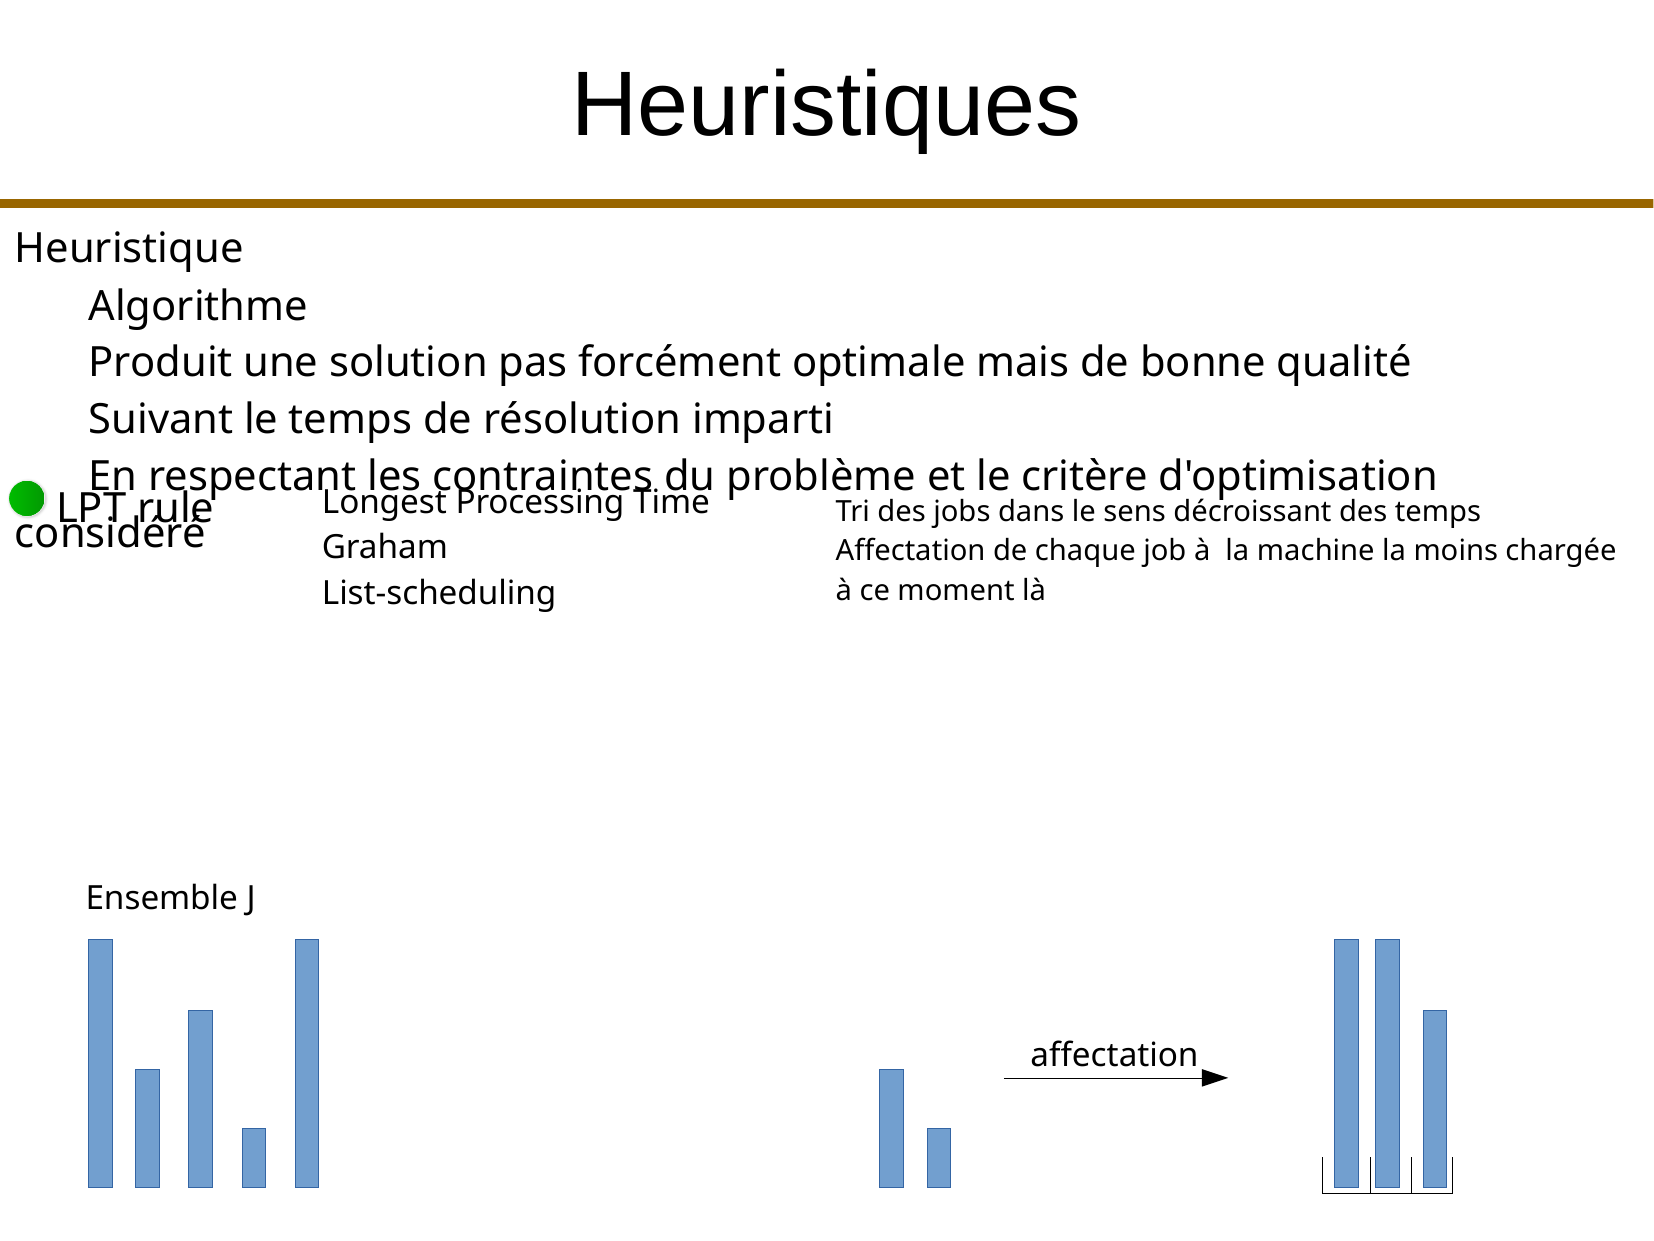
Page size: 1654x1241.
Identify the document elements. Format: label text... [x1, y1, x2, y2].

text_box affectation [1015, 1023, 1217, 1078]
text_box [242, 1128, 266, 1188]
text_box [295, 939, 319, 1188]
title Heuristiques [82, 34, 1571, 174]
text_box Longest Processing Time Graham List-scheduling [307, 470, 810, 603]
text_box Heuristique Algorithme Produit une solution pas forcément optimale mais de bonne qualité Suivant le temps de résolution imparti En respectant les contraintes du problème et le critère d'optimisation considéré [0, 210, 1654, 465]
text_box [1375, 939, 1400, 1188]
text_box LPT rule [41, 470, 272, 534]
text_box [927, 1128, 951, 1188]
text_box Ensemble J [70, 866, 331, 920]
text_box [88, 939, 113, 1188]
text_box [1423, 1010, 1447, 1188]
picture [6, 478, 50, 521]
text_box [1334, 939, 1359, 1188]
text_box [188, 1010, 213, 1188]
text_box [135, 1069, 160, 1188]
text_box [879, 1069, 904, 1188]
text_box Tri des jobs dans le sens décroissant des temps Affectation de chaque job à la machine la moins chargée à ce moment là [820, 482, 1654, 621]
